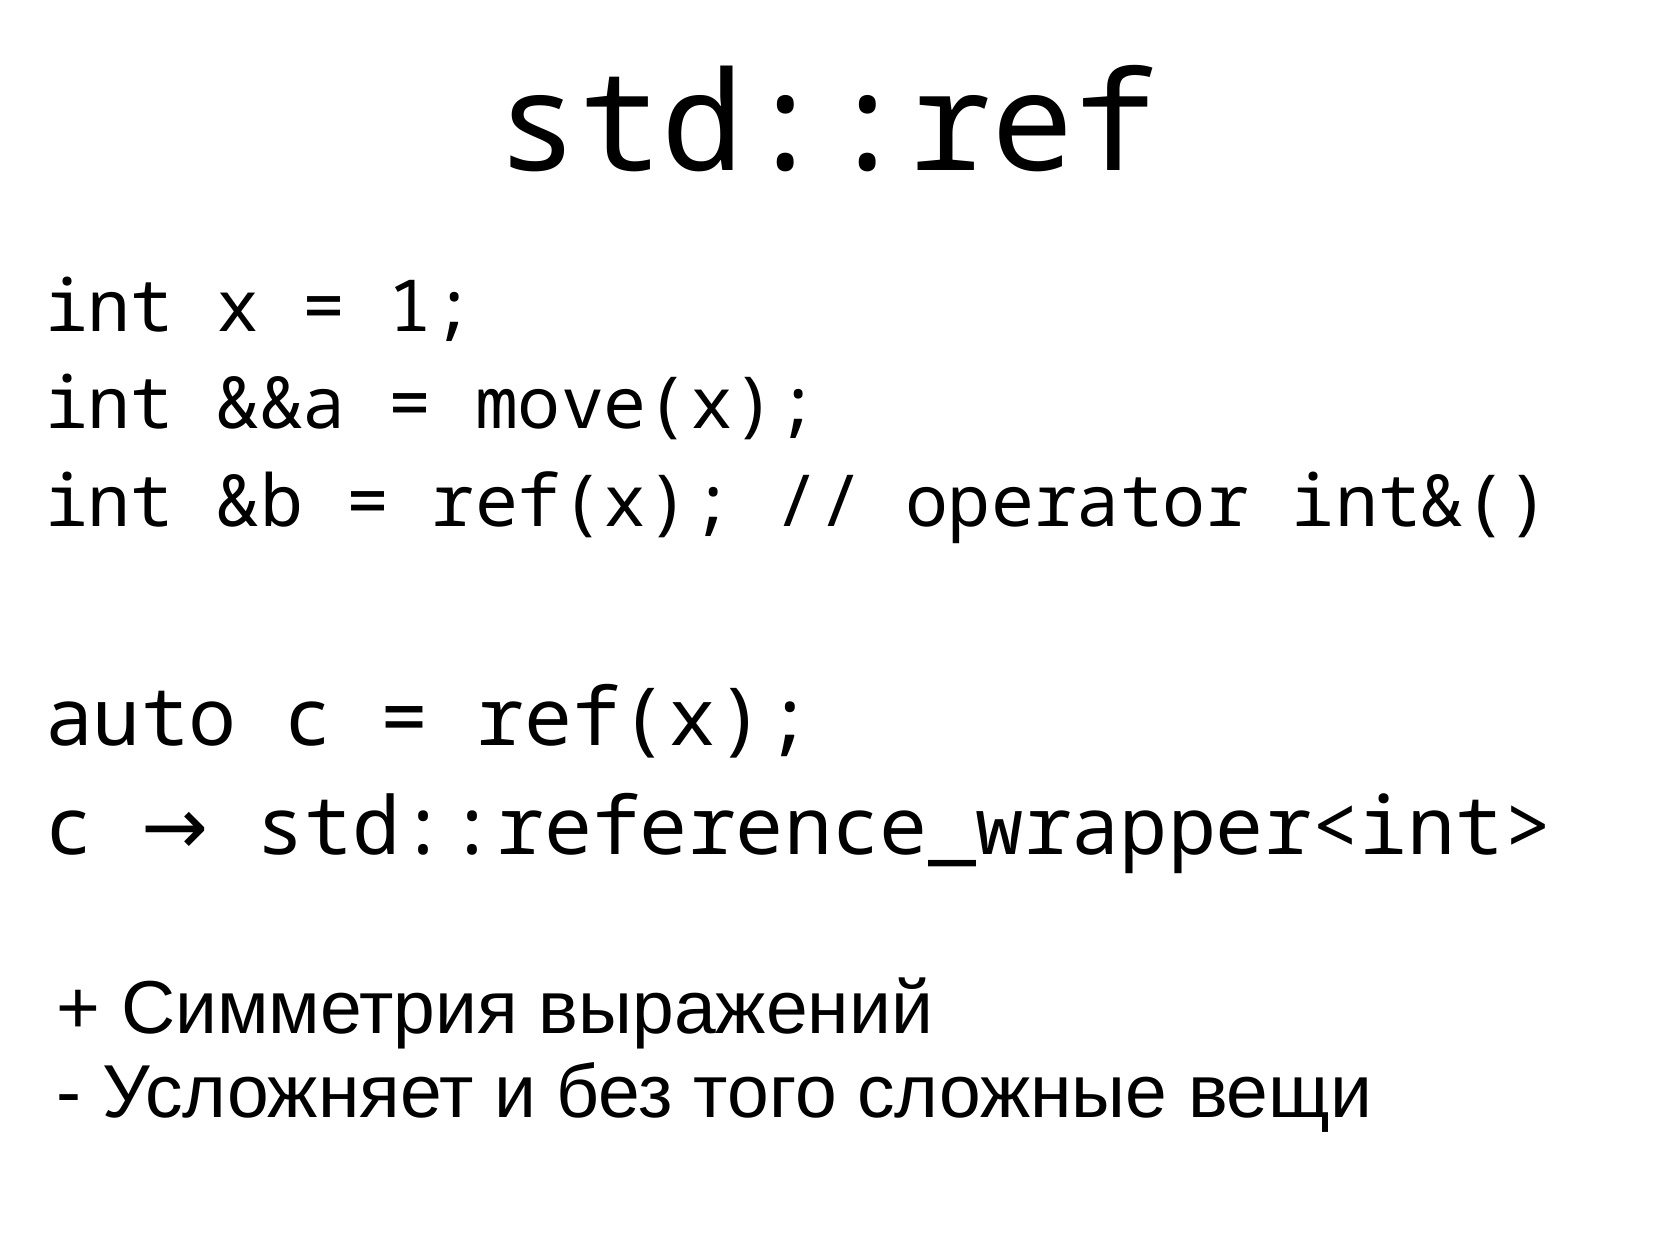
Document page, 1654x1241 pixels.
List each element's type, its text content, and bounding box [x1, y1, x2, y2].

title + Симметрия выражений - Усложняет и без того сложные вещи [56, 976, 1546, 1171]
list auto c = ref(x); c → std::reference_wrapper<int> [45, 660, 1583, 976]
title std::ref [82, 13, 1571, 222]
list int x = 1; int &&a = move(x); int &b = ref(x); // operator int&() [45, 255, 1583, 631]
